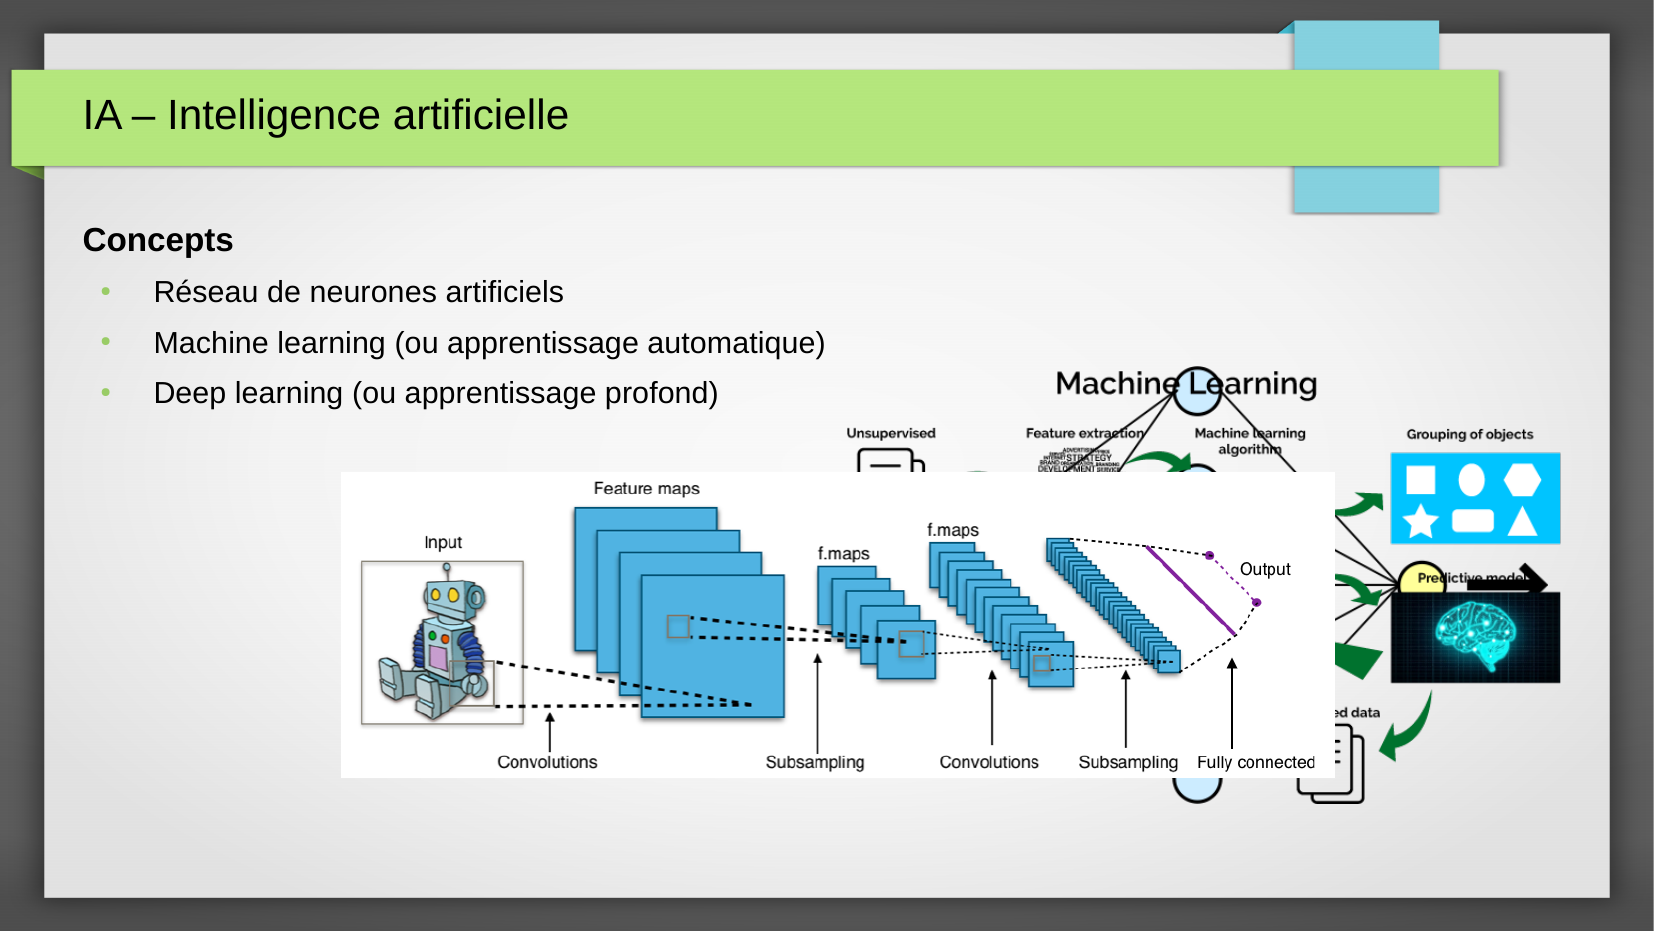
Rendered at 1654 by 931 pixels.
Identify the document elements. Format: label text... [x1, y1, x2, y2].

title IA – Intelligence artificielle [82, 70, 1264, 160]
list Concepts Réseau de neurones artificiels Machine learning (ou apprentissage automatique) Deep learning (ou apprentissage profond) [82, 221, 1571, 761]
picture [0, 0, 1654, 931]
